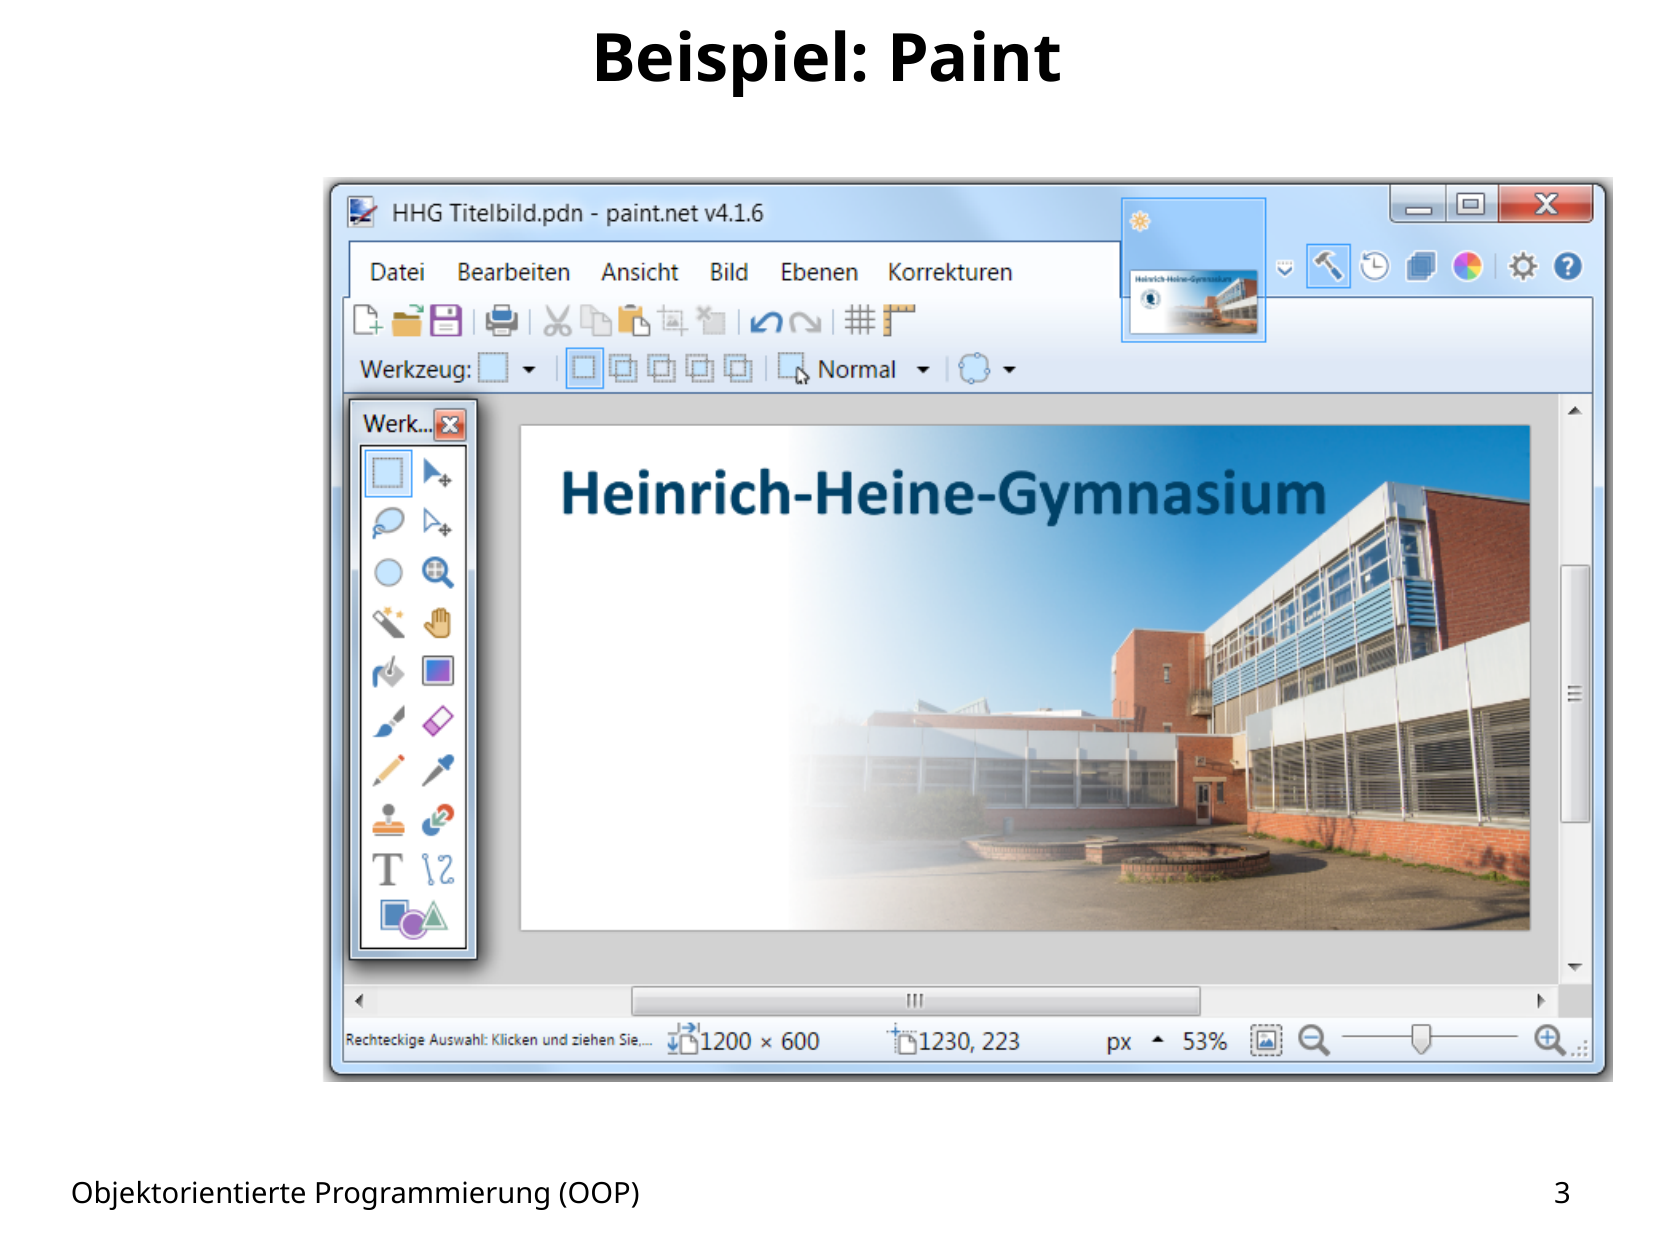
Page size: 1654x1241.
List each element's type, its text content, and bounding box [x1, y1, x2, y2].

picture [17, 177, 1613, 1082]
title Beispiel: Paint [0, 5, 1654, 107]
